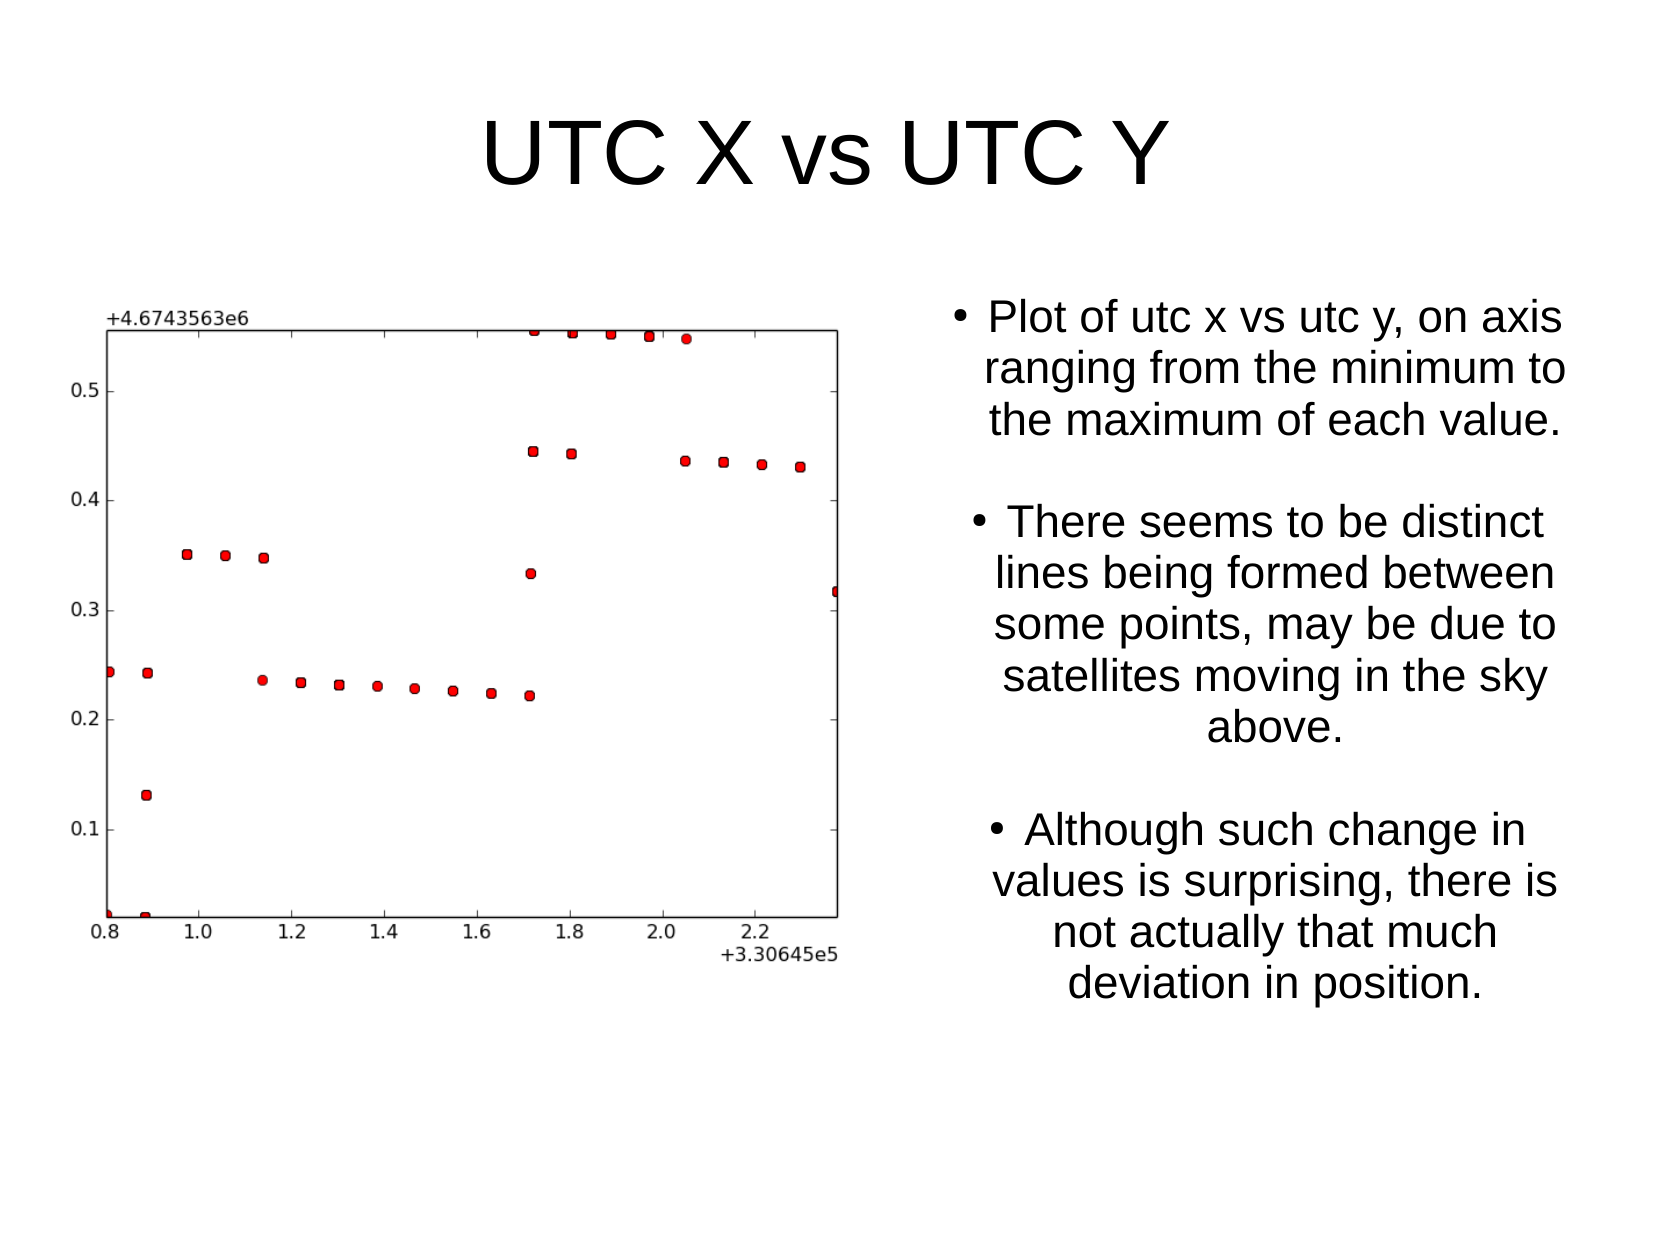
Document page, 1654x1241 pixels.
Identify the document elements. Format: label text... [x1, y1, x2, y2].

subtitle Plot of utc x vs utc y, on axis ranging from the minimum to the maximum of each value. There seems to be distinct lines being formed between some points, may be due to satellites moving in the sky above. Although such change in values is surprising, there is not actually that much deviation in position. [945, 290, 1571, 1010]
picture [0, 257, 931, 991]
title UTC X vs UTC Y [82, 49, 1571, 257]
